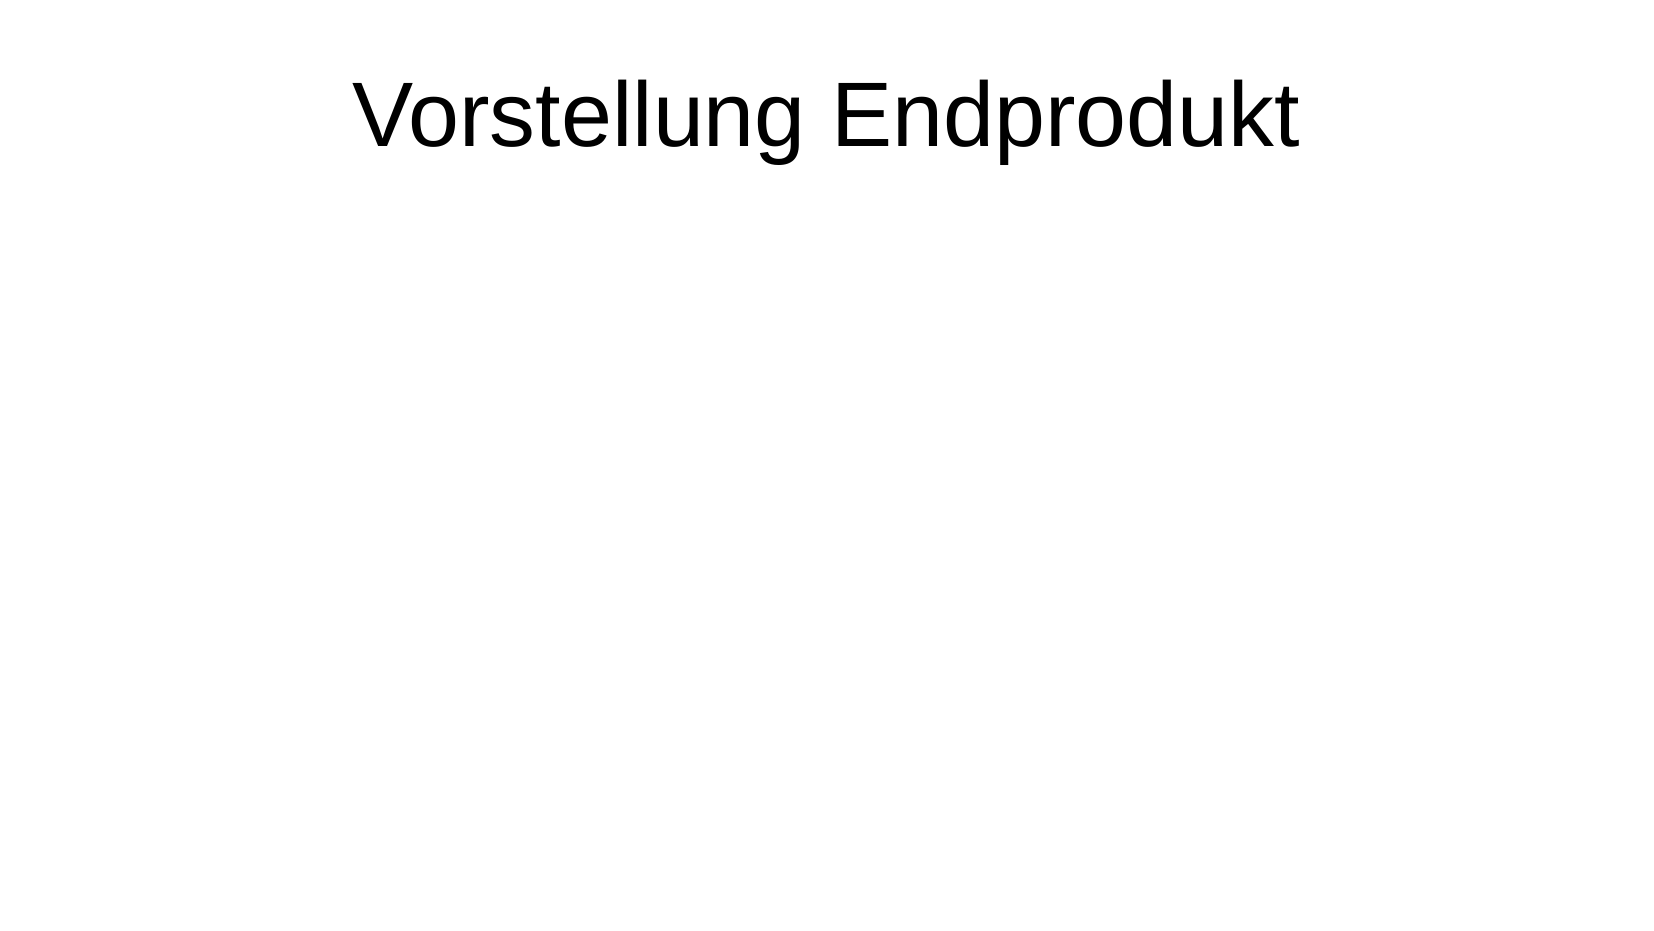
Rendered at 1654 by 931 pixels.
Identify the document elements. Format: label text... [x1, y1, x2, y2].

title Vorstellung Endprodukt [82, 37, 1571, 193]
